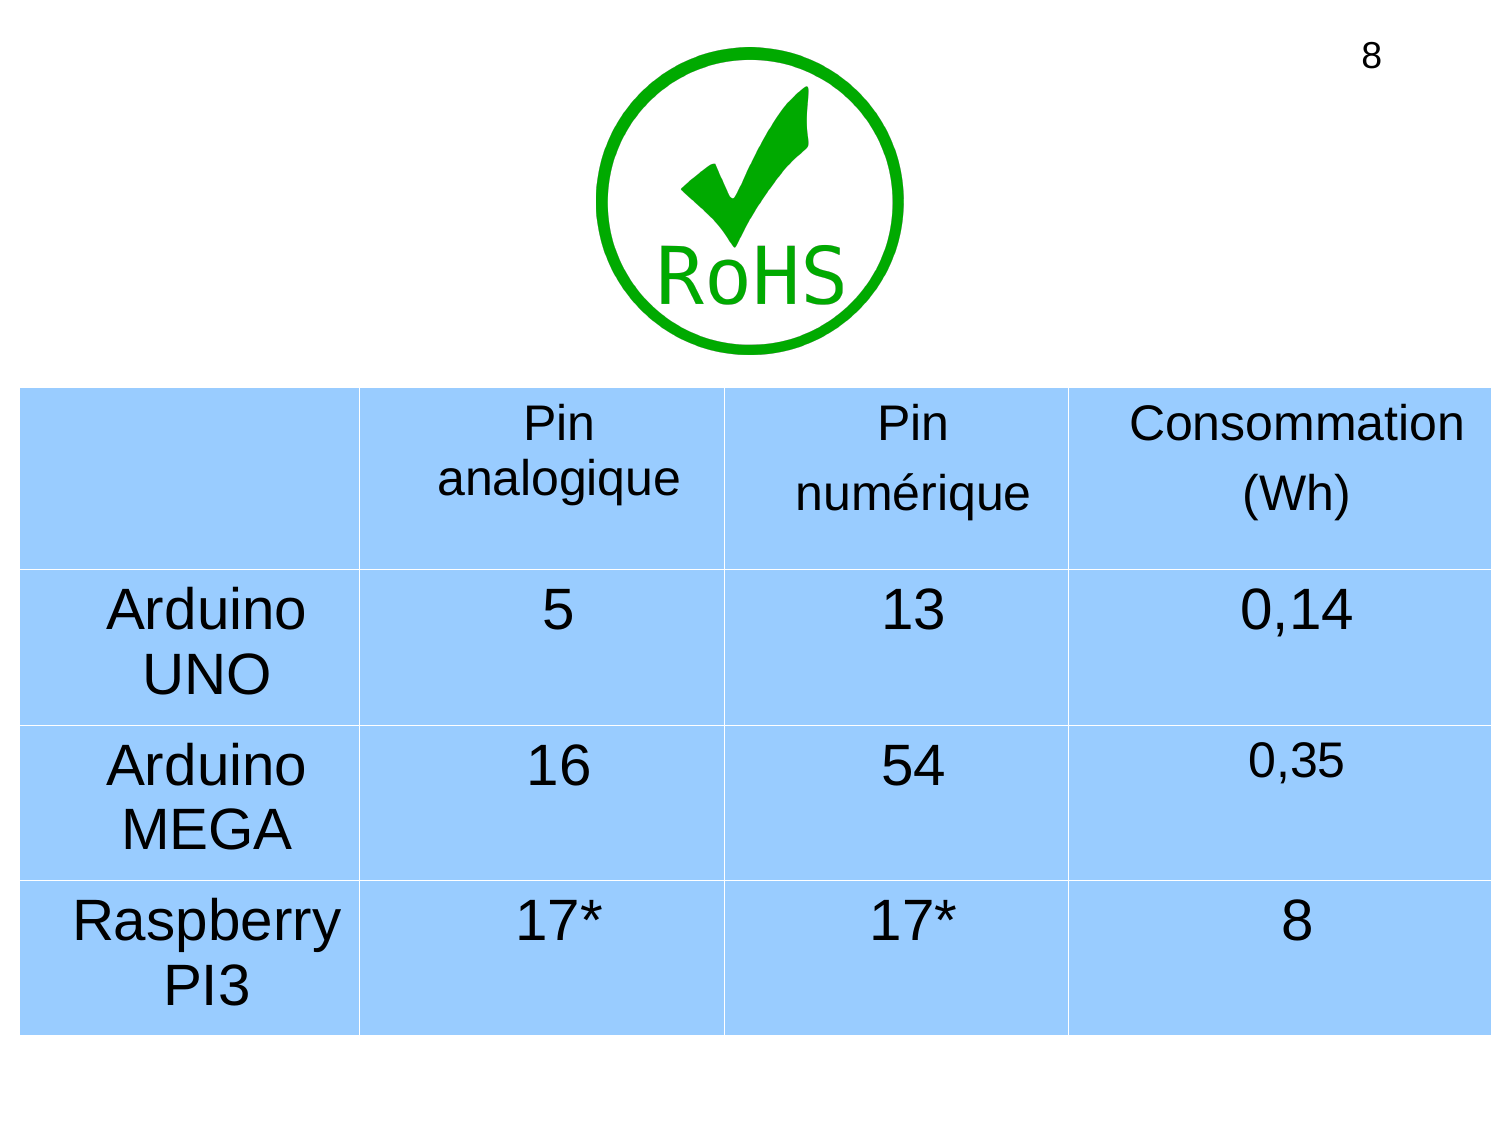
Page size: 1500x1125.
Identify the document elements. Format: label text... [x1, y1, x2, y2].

table_cell 8 [1069, 881, 1491, 1035]
table_cell 54 [725, 726, 1068, 880]
table_cell 5 [360, 570, 724, 725]
table_header Pin analogique [360, 388, 724, 569]
table_cell 17* [360, 881, 724, 1035]
table_cell Raspberry PI3 [20, 881, 359, 1035]
picture [596, 47, 904, 355]
table_cell 0,14 [1069, 570, 1491, 725]
table_cell 13 [725, 570, 1068, 725]
table_cell Arduino UNO [20, 570, 359, 725]
table_cell 17* [725, 881, 1068, 1035]
table_header [20, 388, 359, 569]
text_box 8 [1346, 23, 1453, 84]
table_cell 0,35 [1069, 726, 1491, 880]
table_cell 16 [360, 726, 724, 880]
table_cell Arduino MEGA [20, 726, 359, 880]
table_header Pin numérique [725, 388, 1068, 569]
table_header Consommation (Wh) [1069, 388, 1491, 569]
